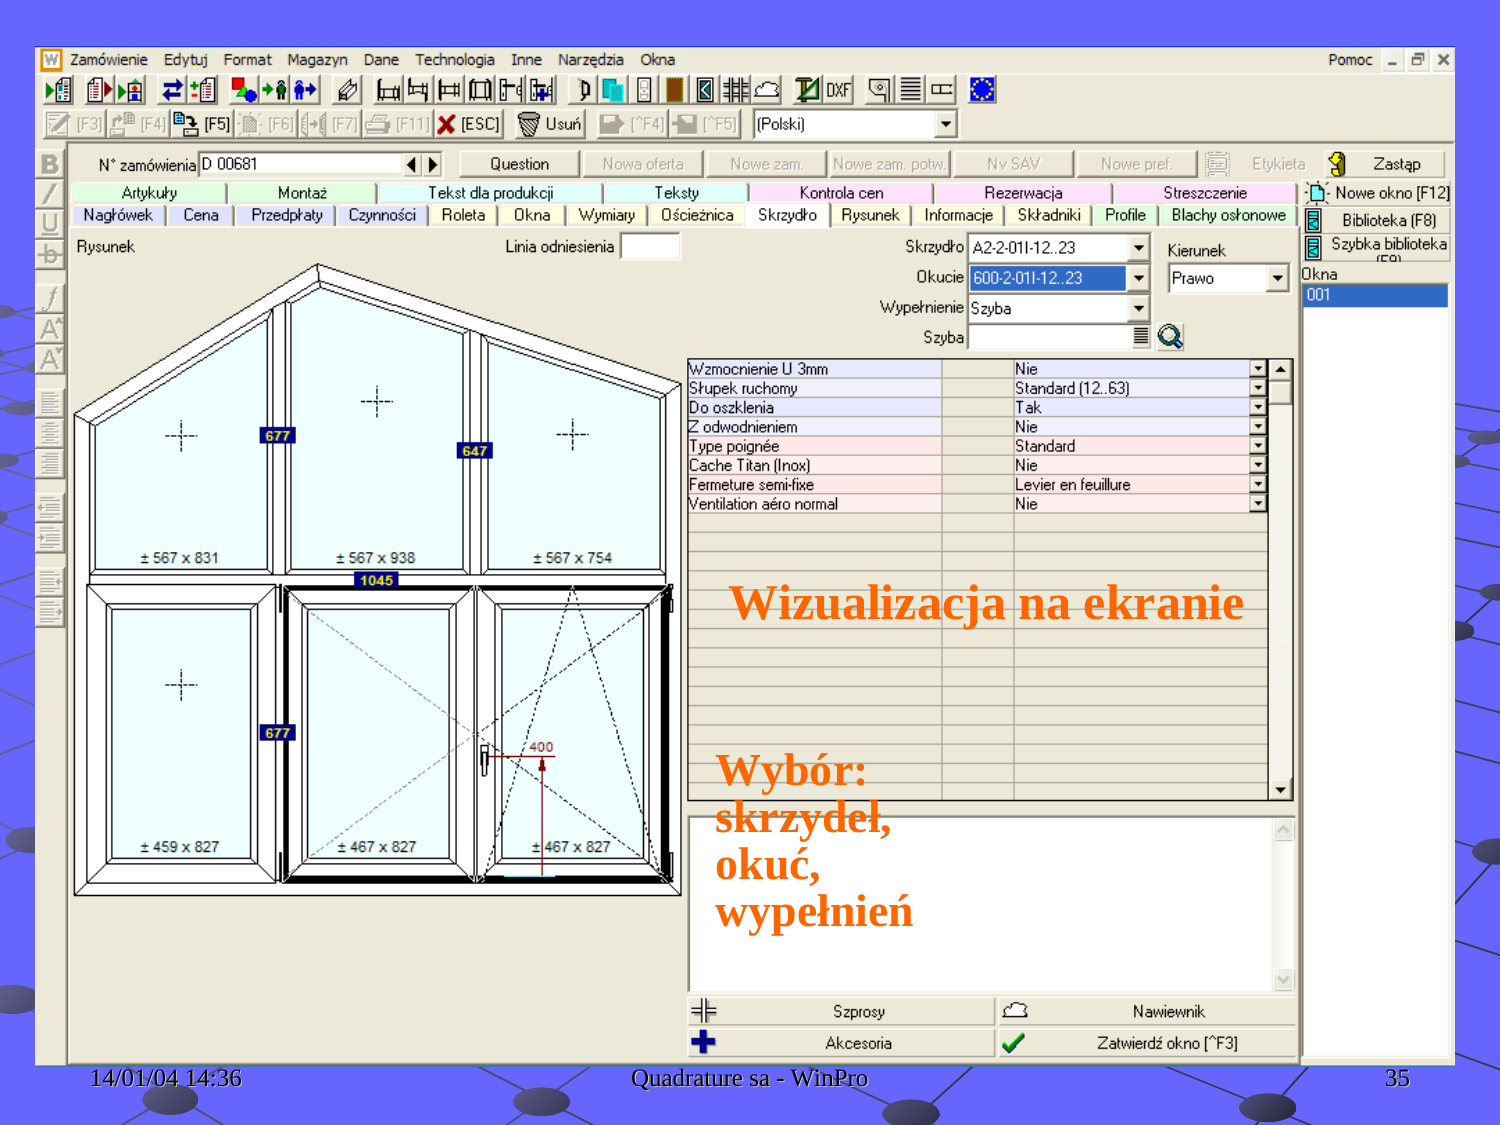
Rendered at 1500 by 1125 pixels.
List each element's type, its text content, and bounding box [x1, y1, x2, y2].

text_box Wybór: skrzydeł, okuć, wypełnień [715, 747, 963, 936]
text_box Wybór: skrzydeł, okuć, wypełnień [715, 906, 758, 936]
text_box Wizualizacja na ekranie [727, 578, 1246, 631]
picture [35, 46, 1455, 1067]
